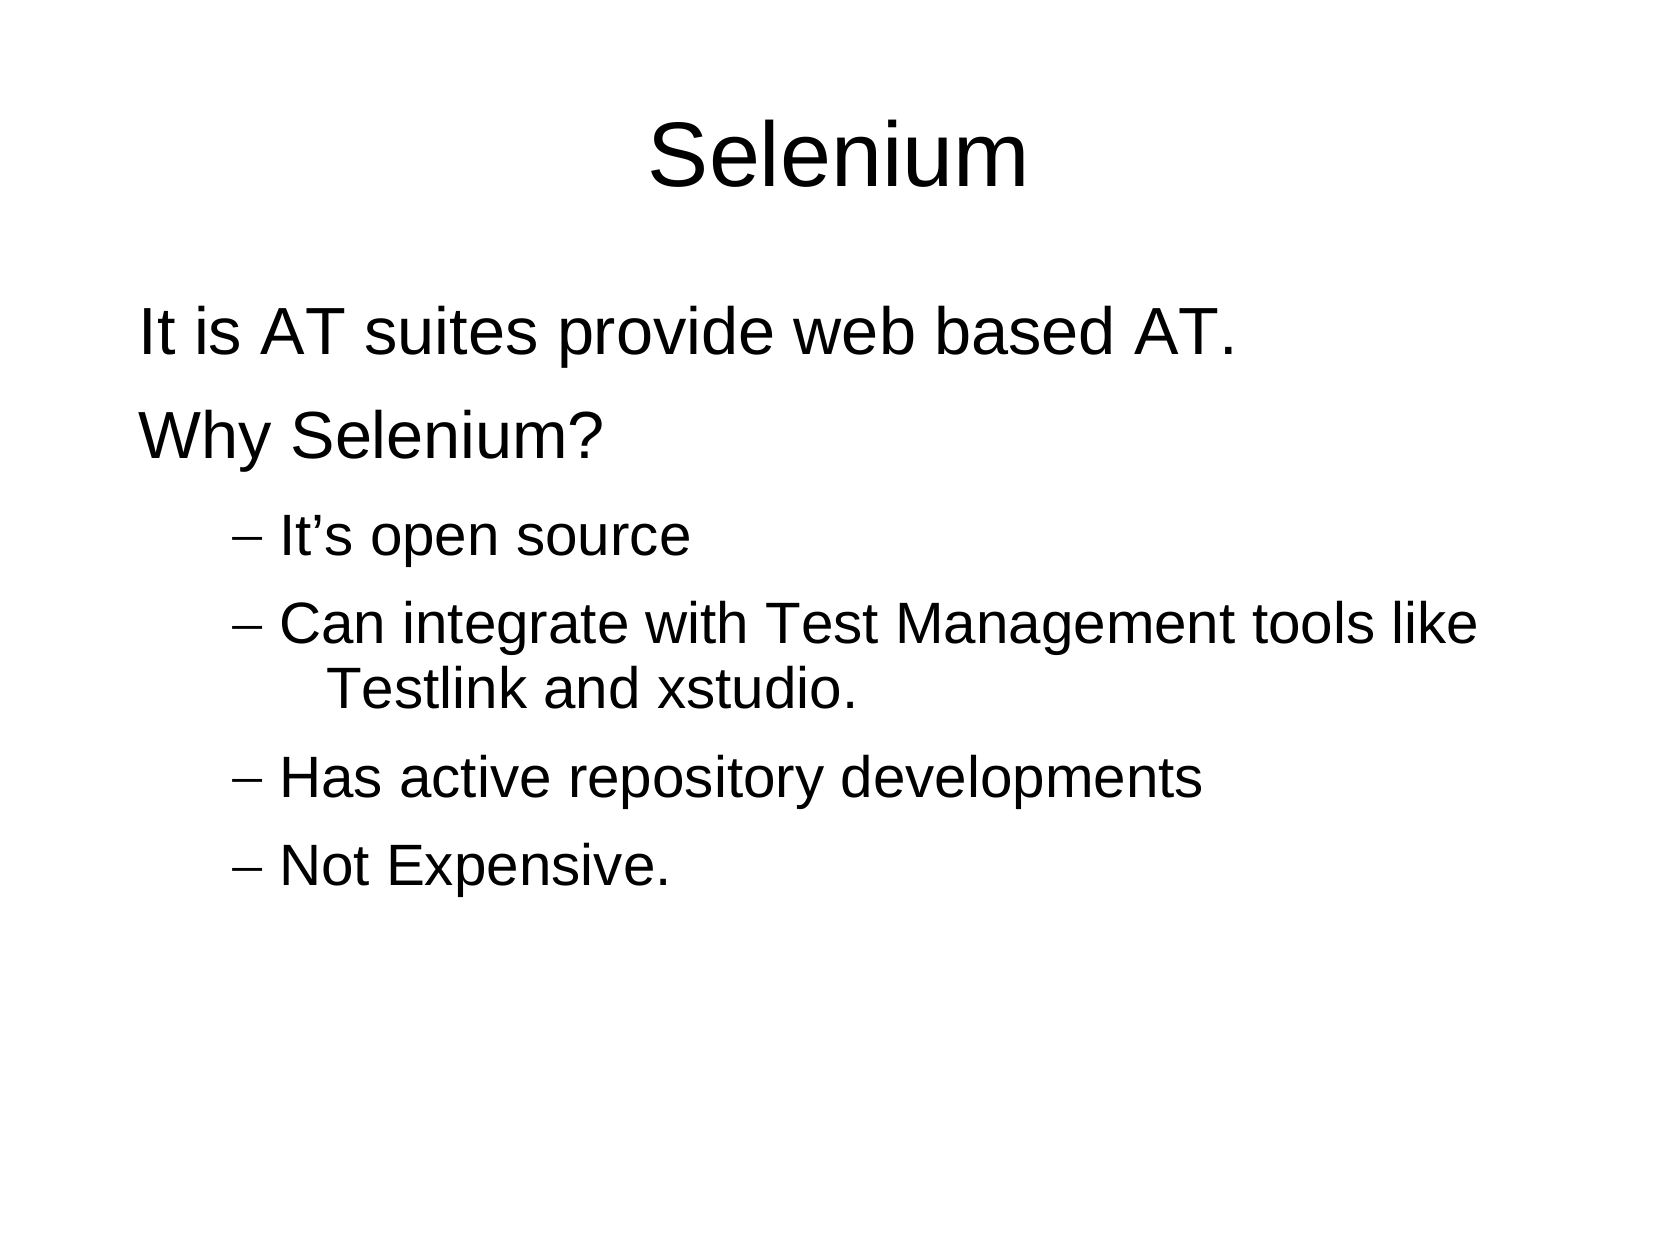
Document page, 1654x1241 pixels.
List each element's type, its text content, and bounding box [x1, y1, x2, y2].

list It is AT suites provide web based AT. Why Selenium? It’s open source Can integrate with Test Management tools like Testlink and xstudio. Has active repository developments Not Expensive. [82, 290, 1571, 903]
title Selenium [82, 49, 1571, 257]
